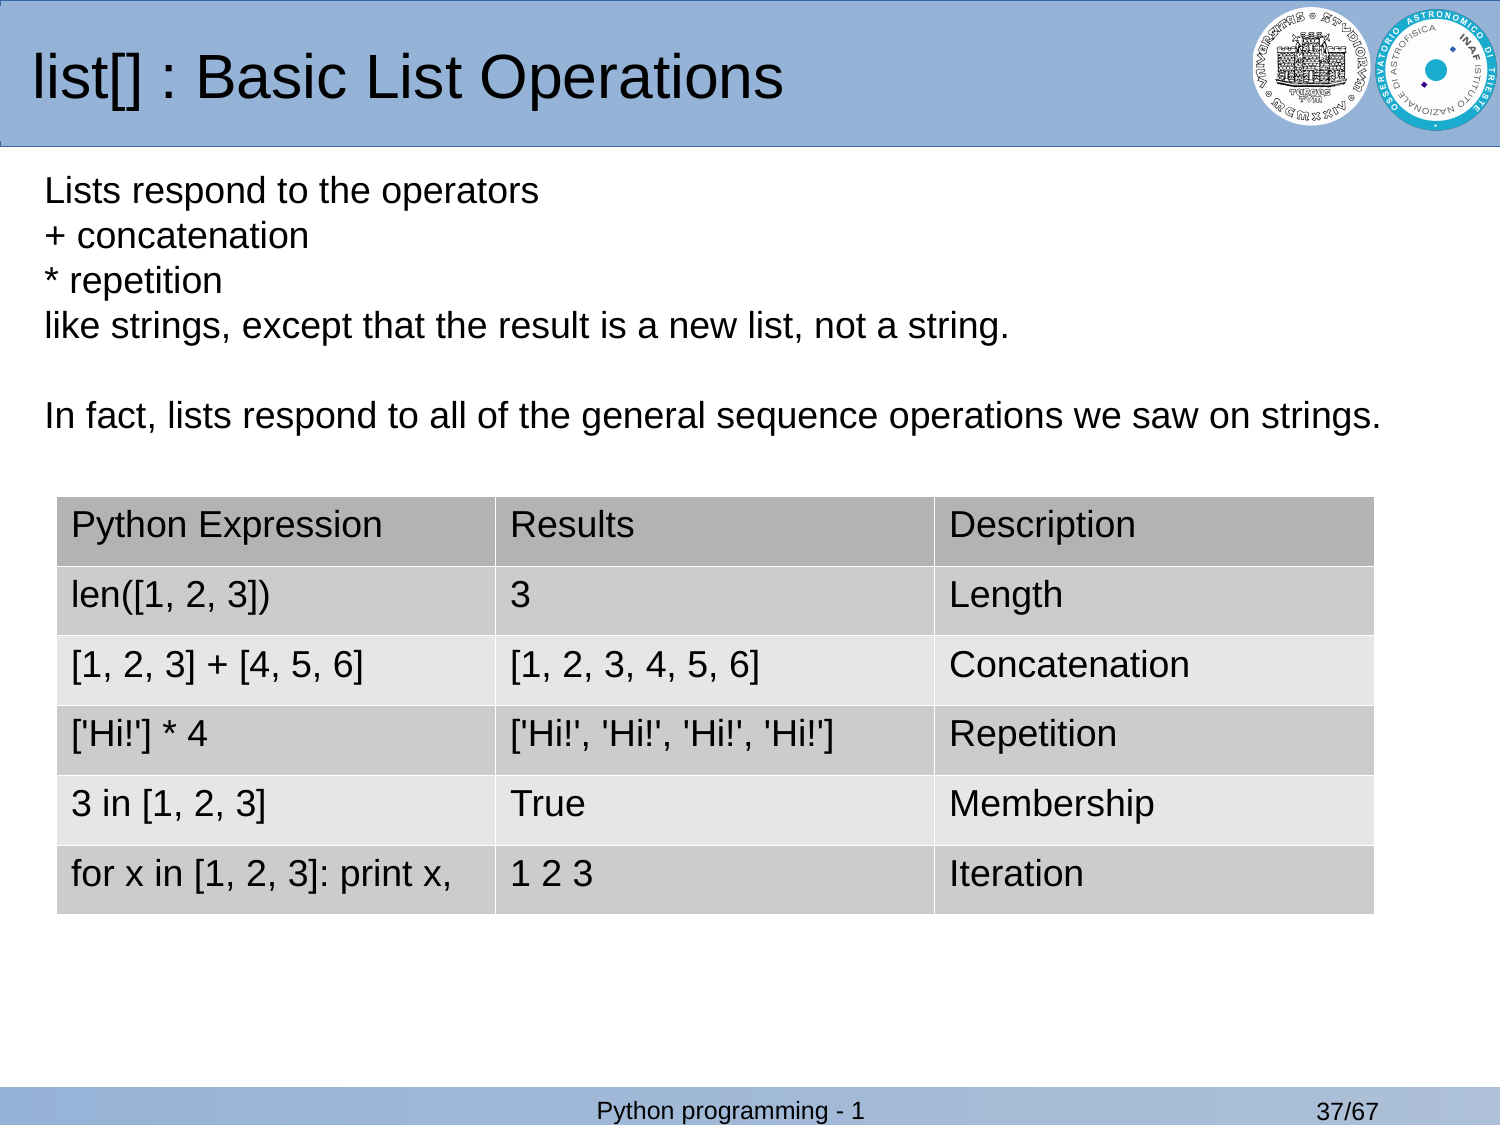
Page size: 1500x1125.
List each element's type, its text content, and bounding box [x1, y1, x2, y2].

table_cell Repetition [935, 706, 1374, 775]
table_cell 3 in [1, 2, 3] [57, 776, 495, 845]
text_box list[] : Basic List Operations [0, 5, 1253, 141]
table_cell for x in [1, 2, 3]: print x, [57, 846, 495, 914]
picture [1253, 0, 1500, 156]
table_header Description [935, 497, 1374, 566]
list Lists respond to the operators + concatenation * repetition like strings, except that the result is a new list, not a string. In fact, lists respond to all of the general sequence operations we saw on strings. [29, 158, 1500, 1071]
table_cell len([1, 2, 3]) [57, 567, 495, 635]
table_cell Length [935, 567, 1374, 635]
table_cell [1, 2, 3, 4, 5, 6] [496, 636, 934, 705]
table_cell ['Hi!', 'Hi!', 'Hi!', 'Hi!'] [496, 706, 934, 775]
table_cell True [496, 776, 934, 845]
table_cell Concatenation [935, 636, 1374, 705]
table_cell Iteration [935, 846, 1374, 914]
table_cell 1 2 3 [496, 846, 934, 914]
table_header Results [496, 497, 934, 566]
table_cell Membership [935, 776, 1374, 845]
table_cell ['Hi!'] * 4 [57, 706, 495, 775]
table_cell 3 [496, 567, 934, 635]
table_cell [1, 2, 3] + [4, 5, 6] [57, 636, 495, 705]
table_header Python Expression [57, 497, 495, 566]
